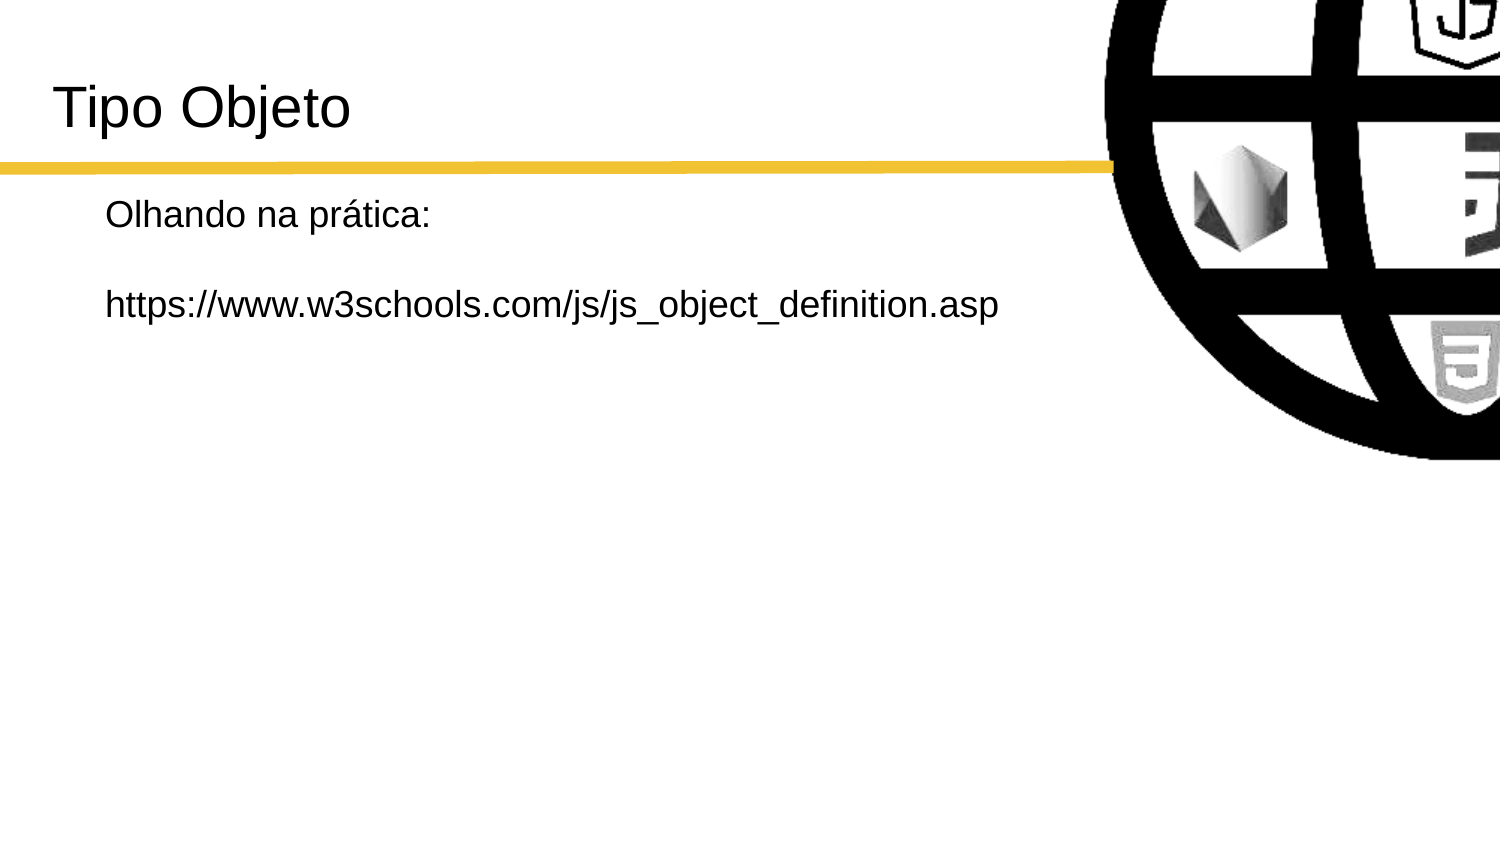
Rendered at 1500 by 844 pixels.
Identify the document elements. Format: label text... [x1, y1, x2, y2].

picture [1078, 0, 1500, 532]
text_box Tipo Objeto [37, 33, 1463, 175]
text_box Olhando na prática: https://www.w3schools.com/js/js_object_definition.asp [90, 182, 1109, 719]
